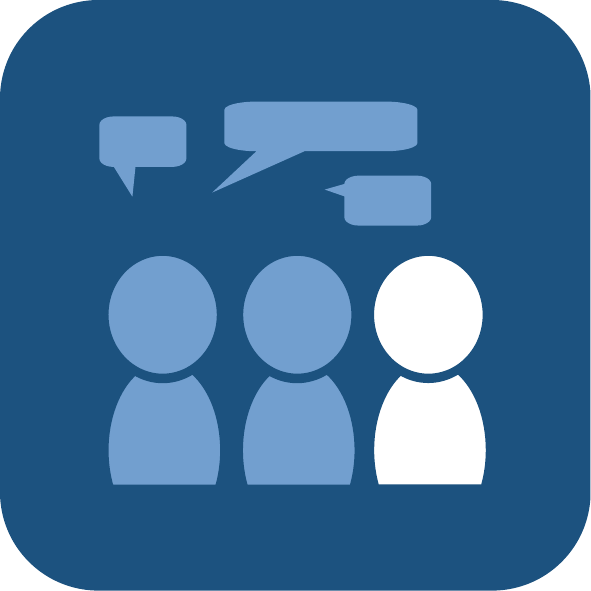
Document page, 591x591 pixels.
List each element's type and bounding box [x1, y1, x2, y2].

text_box [0, 0, 591, 591]
